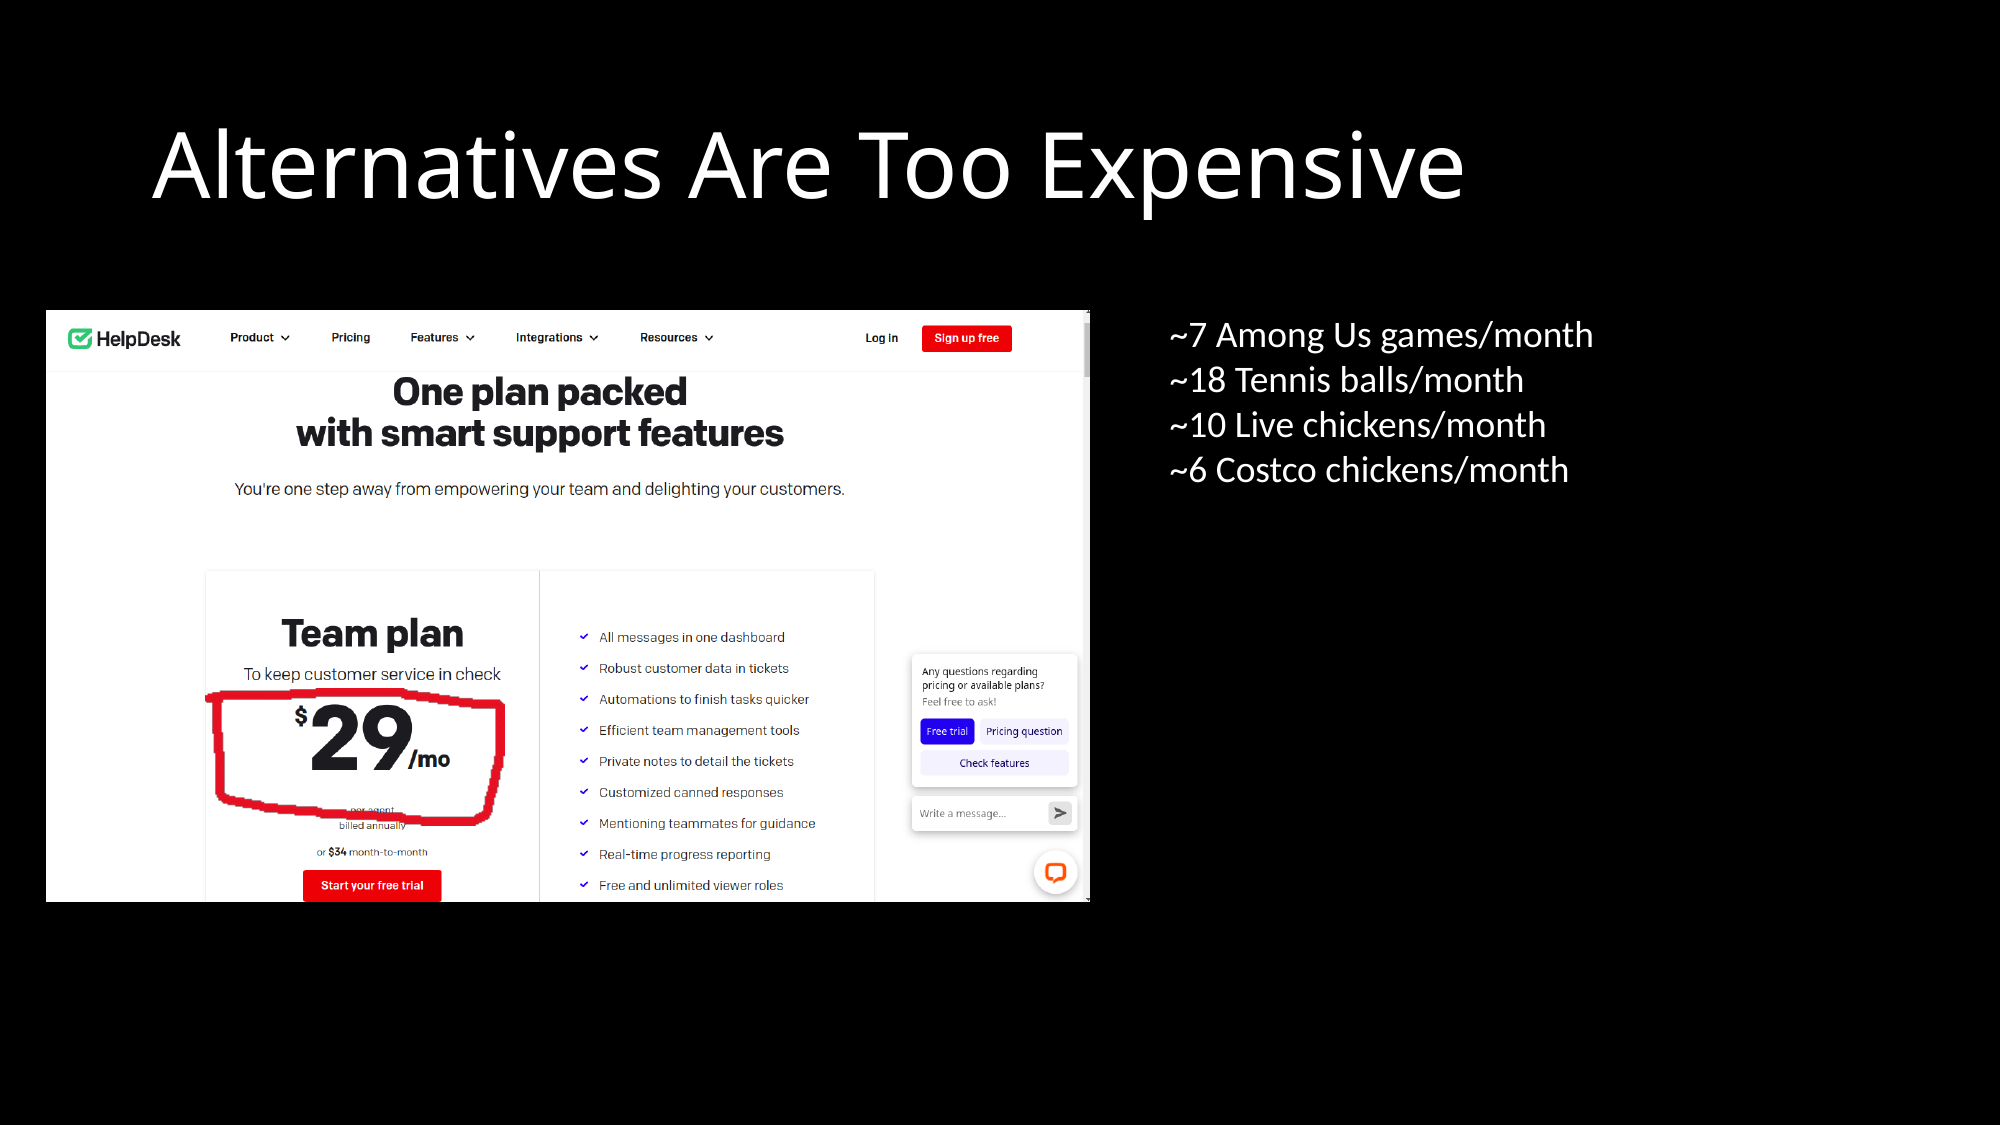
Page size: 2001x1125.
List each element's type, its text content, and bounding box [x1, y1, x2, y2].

title Alternatives Are Too Expensive [137, 59, 1863, 278]
picture [46, 310, 1090, 902]
text_box ~7 Among Us games/month ~18 Tennis balls/month ~10 Live chickens/month ~6 Costco chickens/month [1154, 302, 1813, 500]
